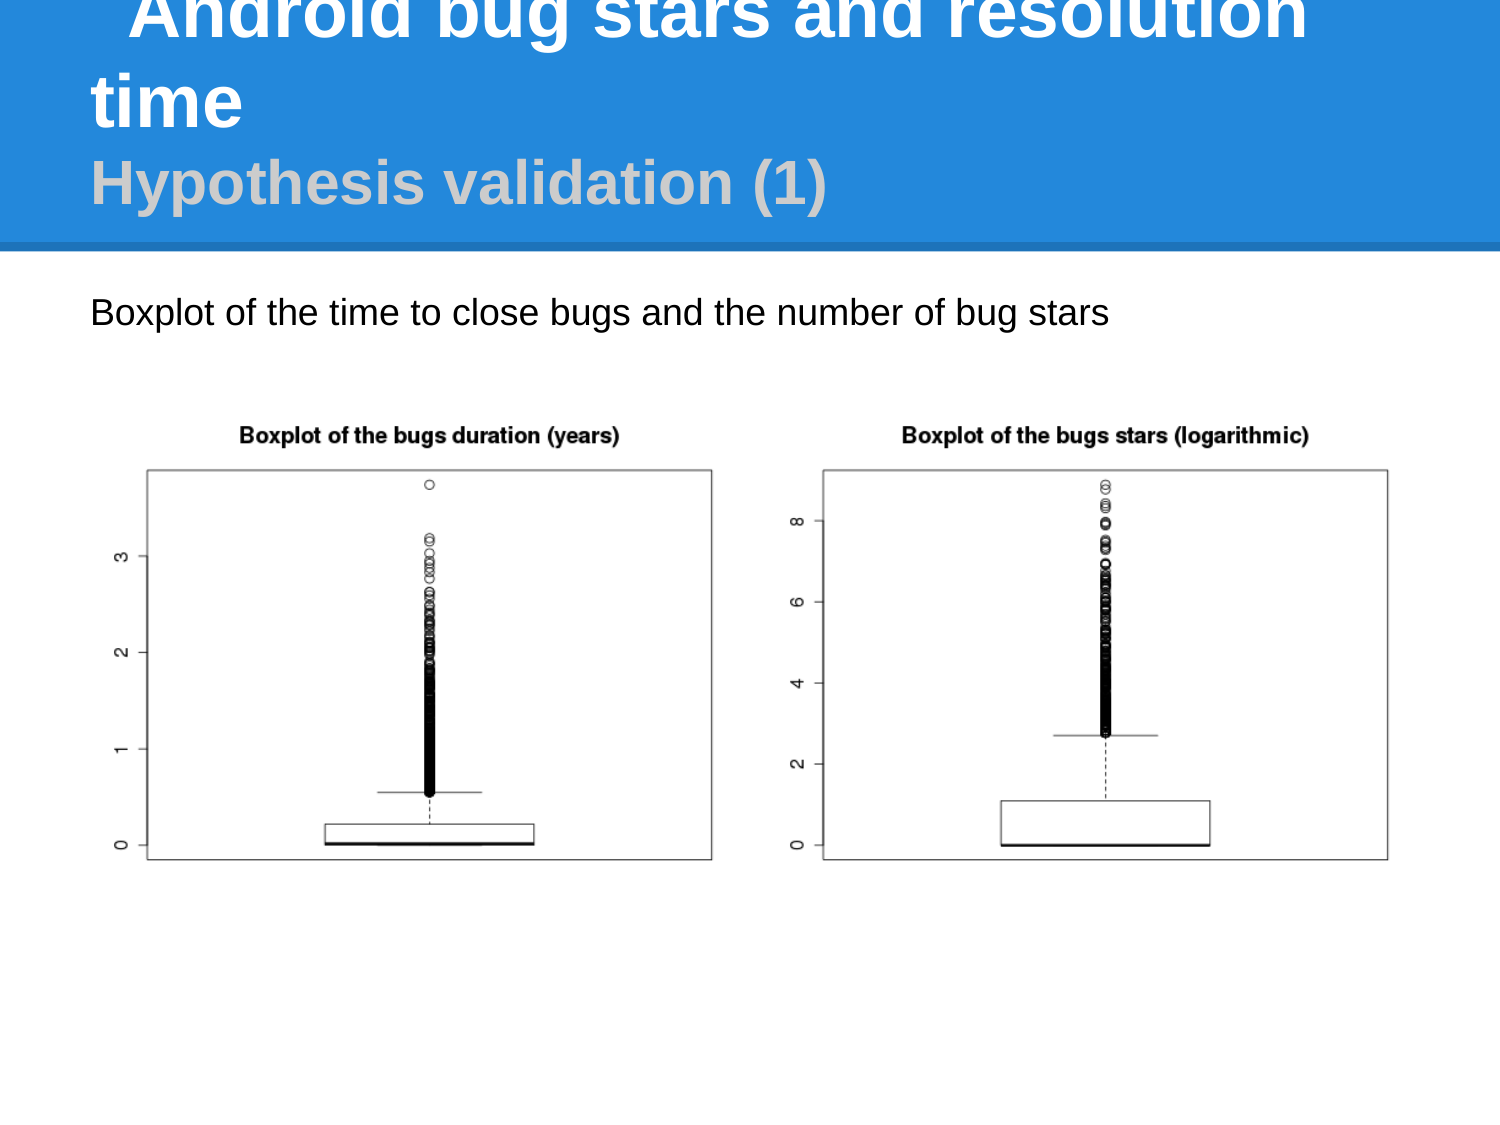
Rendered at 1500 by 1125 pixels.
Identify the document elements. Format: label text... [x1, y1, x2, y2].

list Boxplot of the time to close bugs and the number of bug stars [75, 266, 1425, 1039]
text_box [751, 398, 1425, 950]
text_box [75, 398, 749, 950]
title Android bug stars and resolution time Hypothesis validation (1) [75, 0, 1475, 233]
